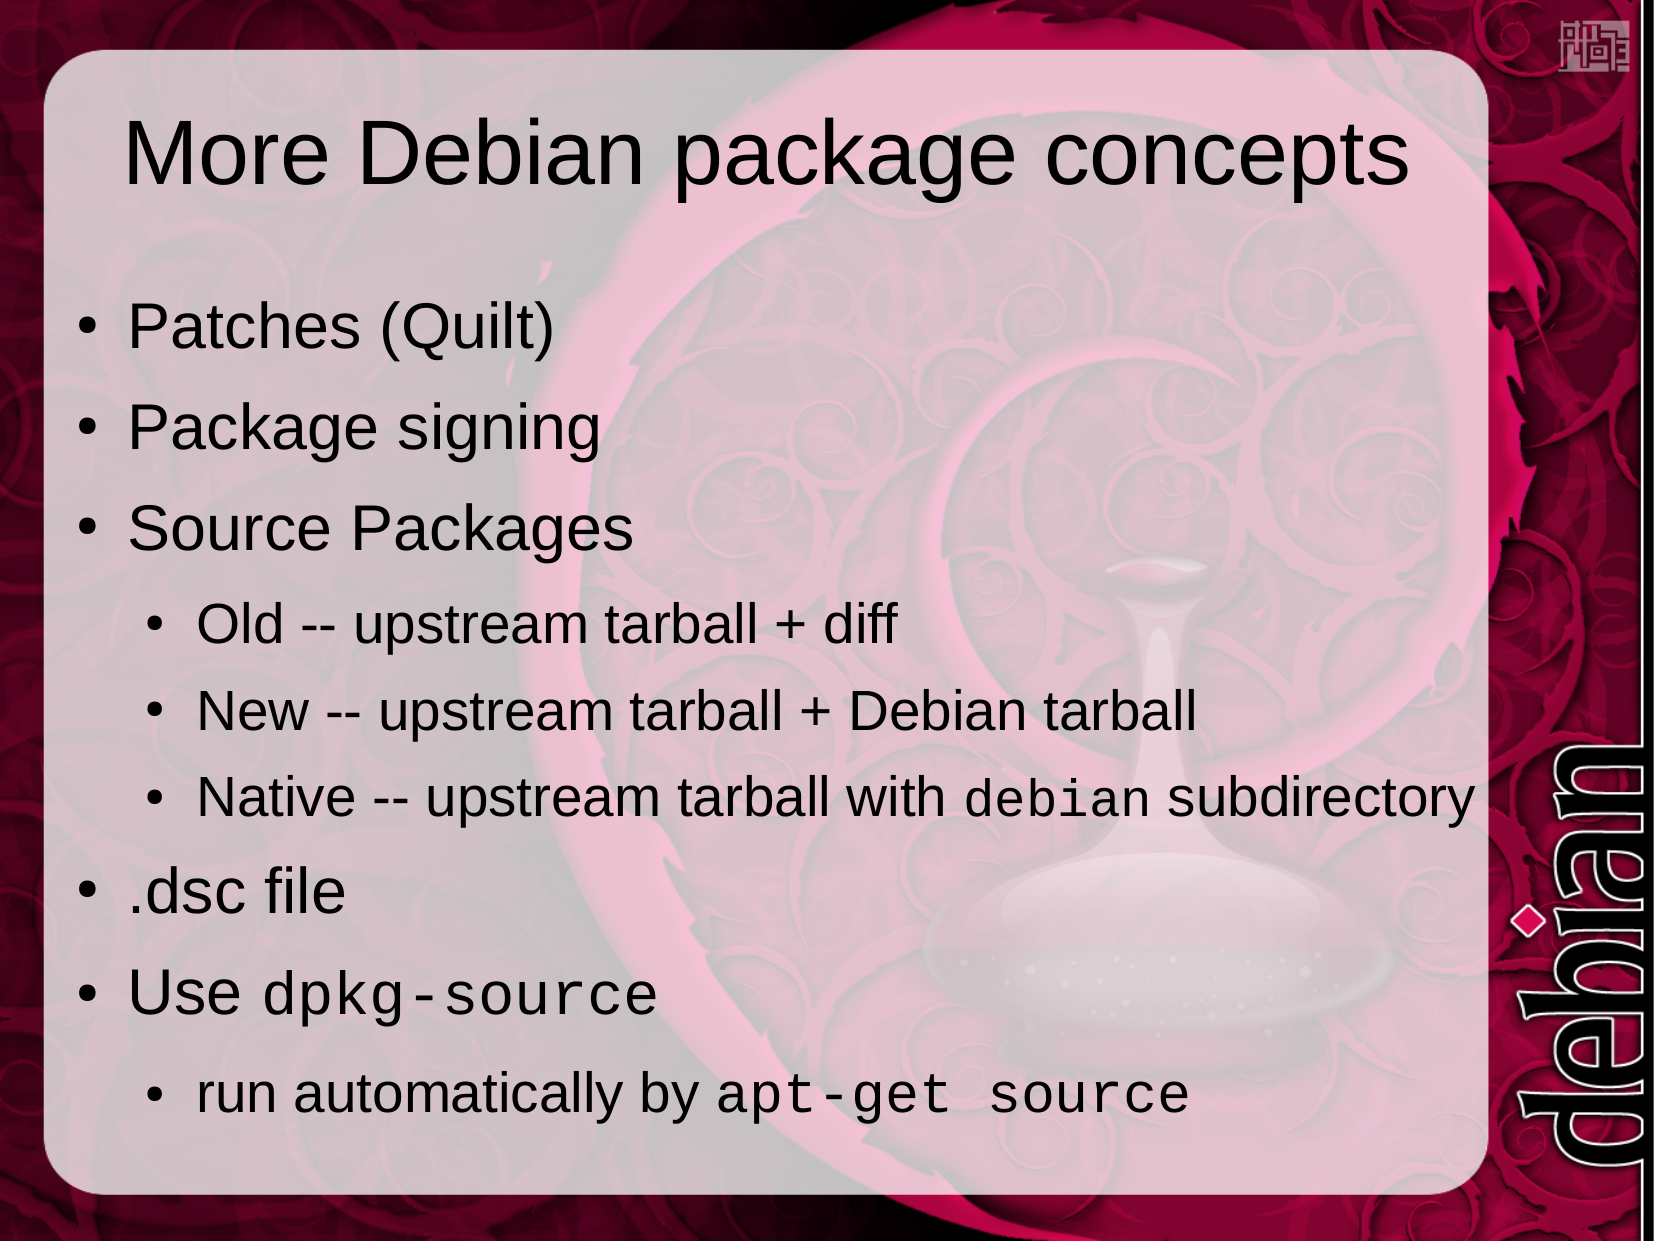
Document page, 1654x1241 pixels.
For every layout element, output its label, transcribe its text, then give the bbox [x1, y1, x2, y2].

picture [0, 0, 1654, 1241]
title More Debian package concepts [59, 49, 1477, 257]
list Patches (Quilt) Package signing Source Packages Old -- upstream tarball + diff New -- upstream tarball + Debian tarball Native -- upstream tarball with debian subdirectory .dsc file Use dpkg-source run automatically by apt-get source [59, 290, 1477, 1146]
